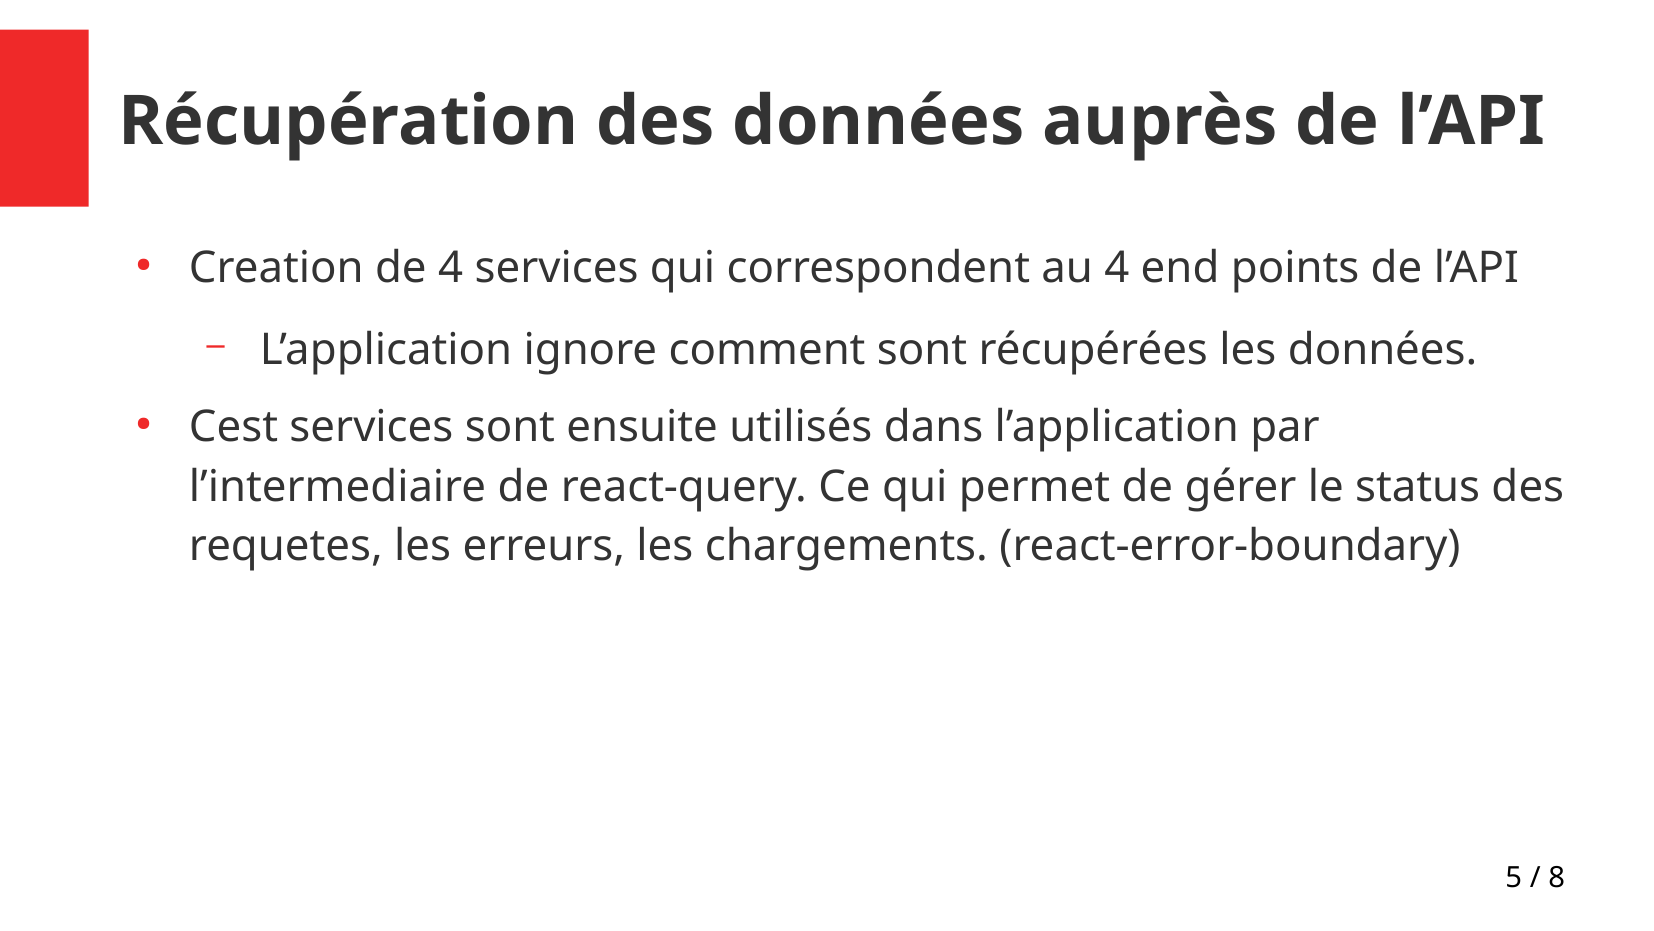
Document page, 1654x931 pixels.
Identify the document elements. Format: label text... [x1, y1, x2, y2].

list Creation de 4 services qui correspondent au 4 end points de l’API L’application ignore comment sont récupérées les données. Cest services sont ensuite utilisés dans l’application par l’intermediaire de react-query. Ce qui permet de gérer le status des requetes, les erreurs, les chargements. (react-error-boundary) [118, 236, 1595, 798]
title Récupération des données auprès de l’API [118, 29, 1595, 207]
